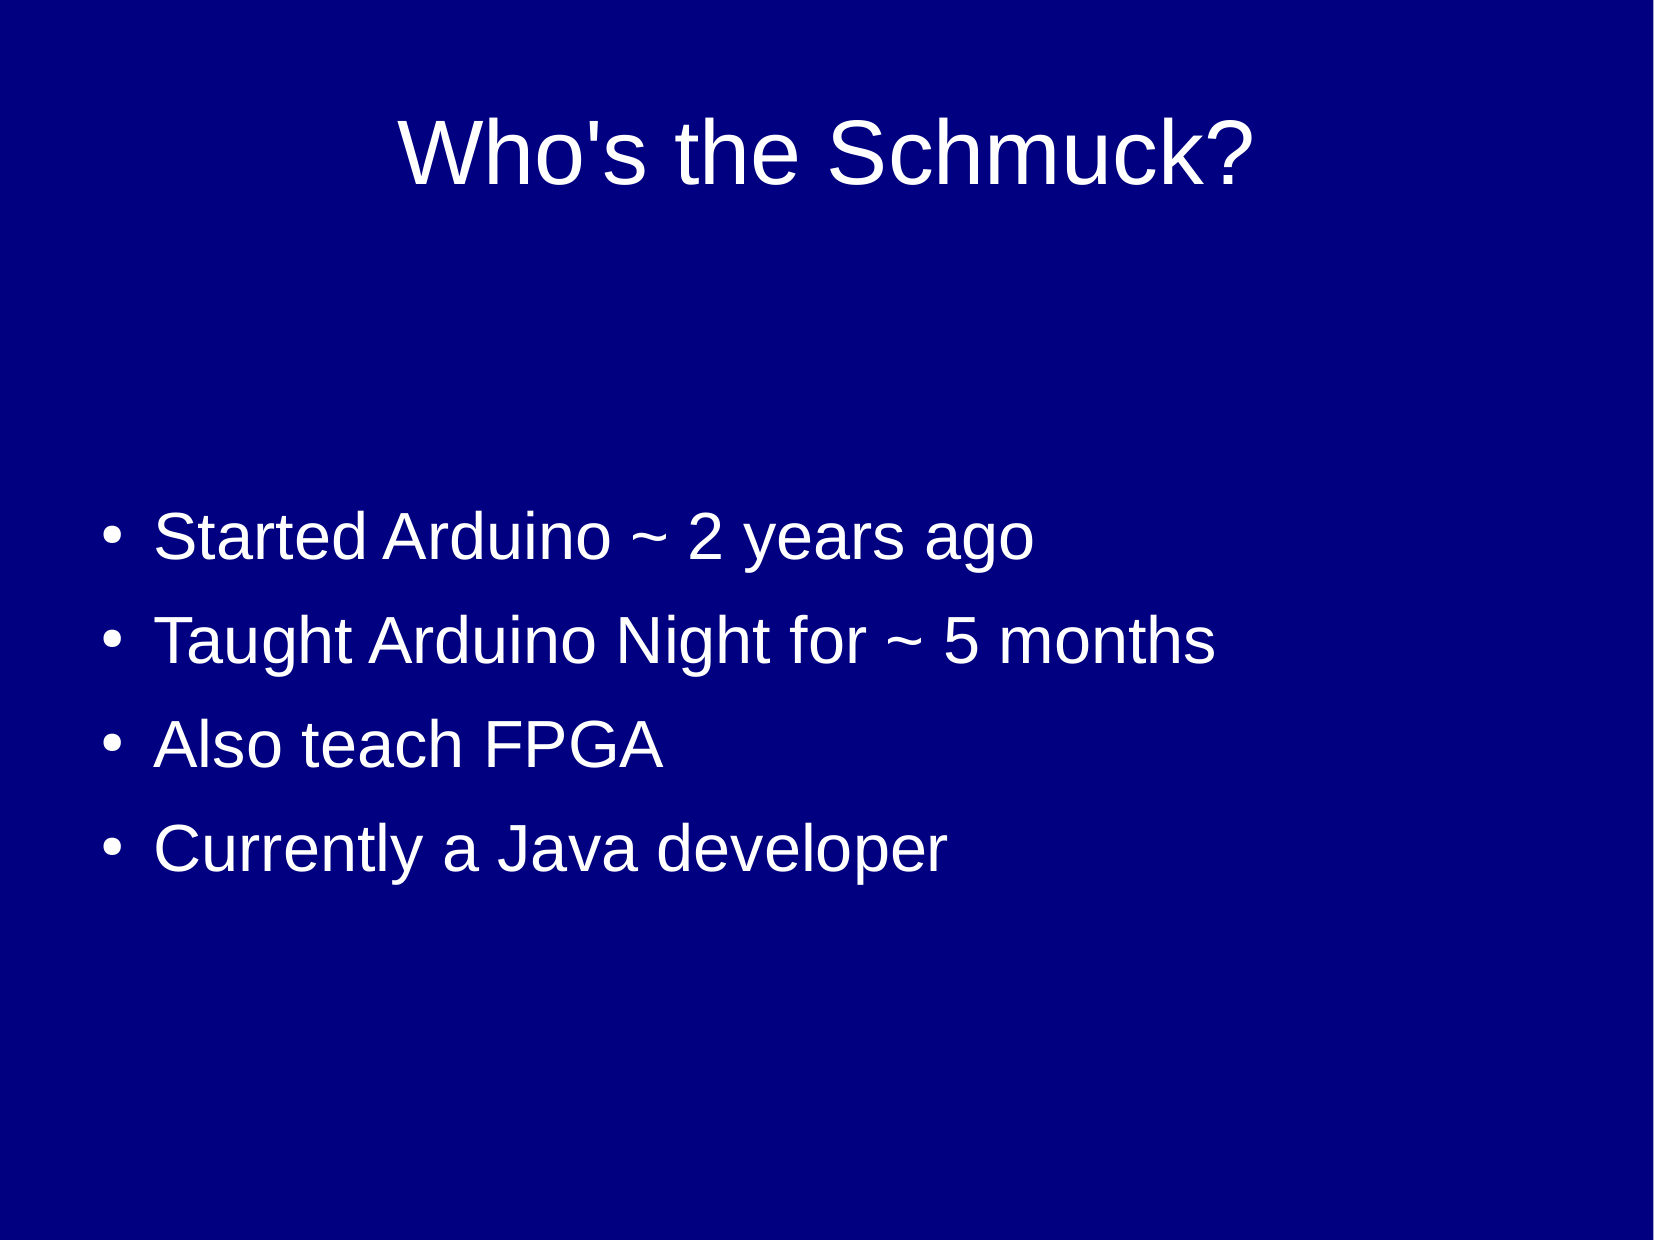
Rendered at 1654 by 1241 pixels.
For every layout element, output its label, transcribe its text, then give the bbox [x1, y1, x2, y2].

title Who's the Schmuck? [82, 49, 1571, 257]
list Started Arduino ~ 2 years ago Taught Arduino Night for ~ 5 months Also teach FPGA Currently a Java developer [82, 290, 1571, 1109]
